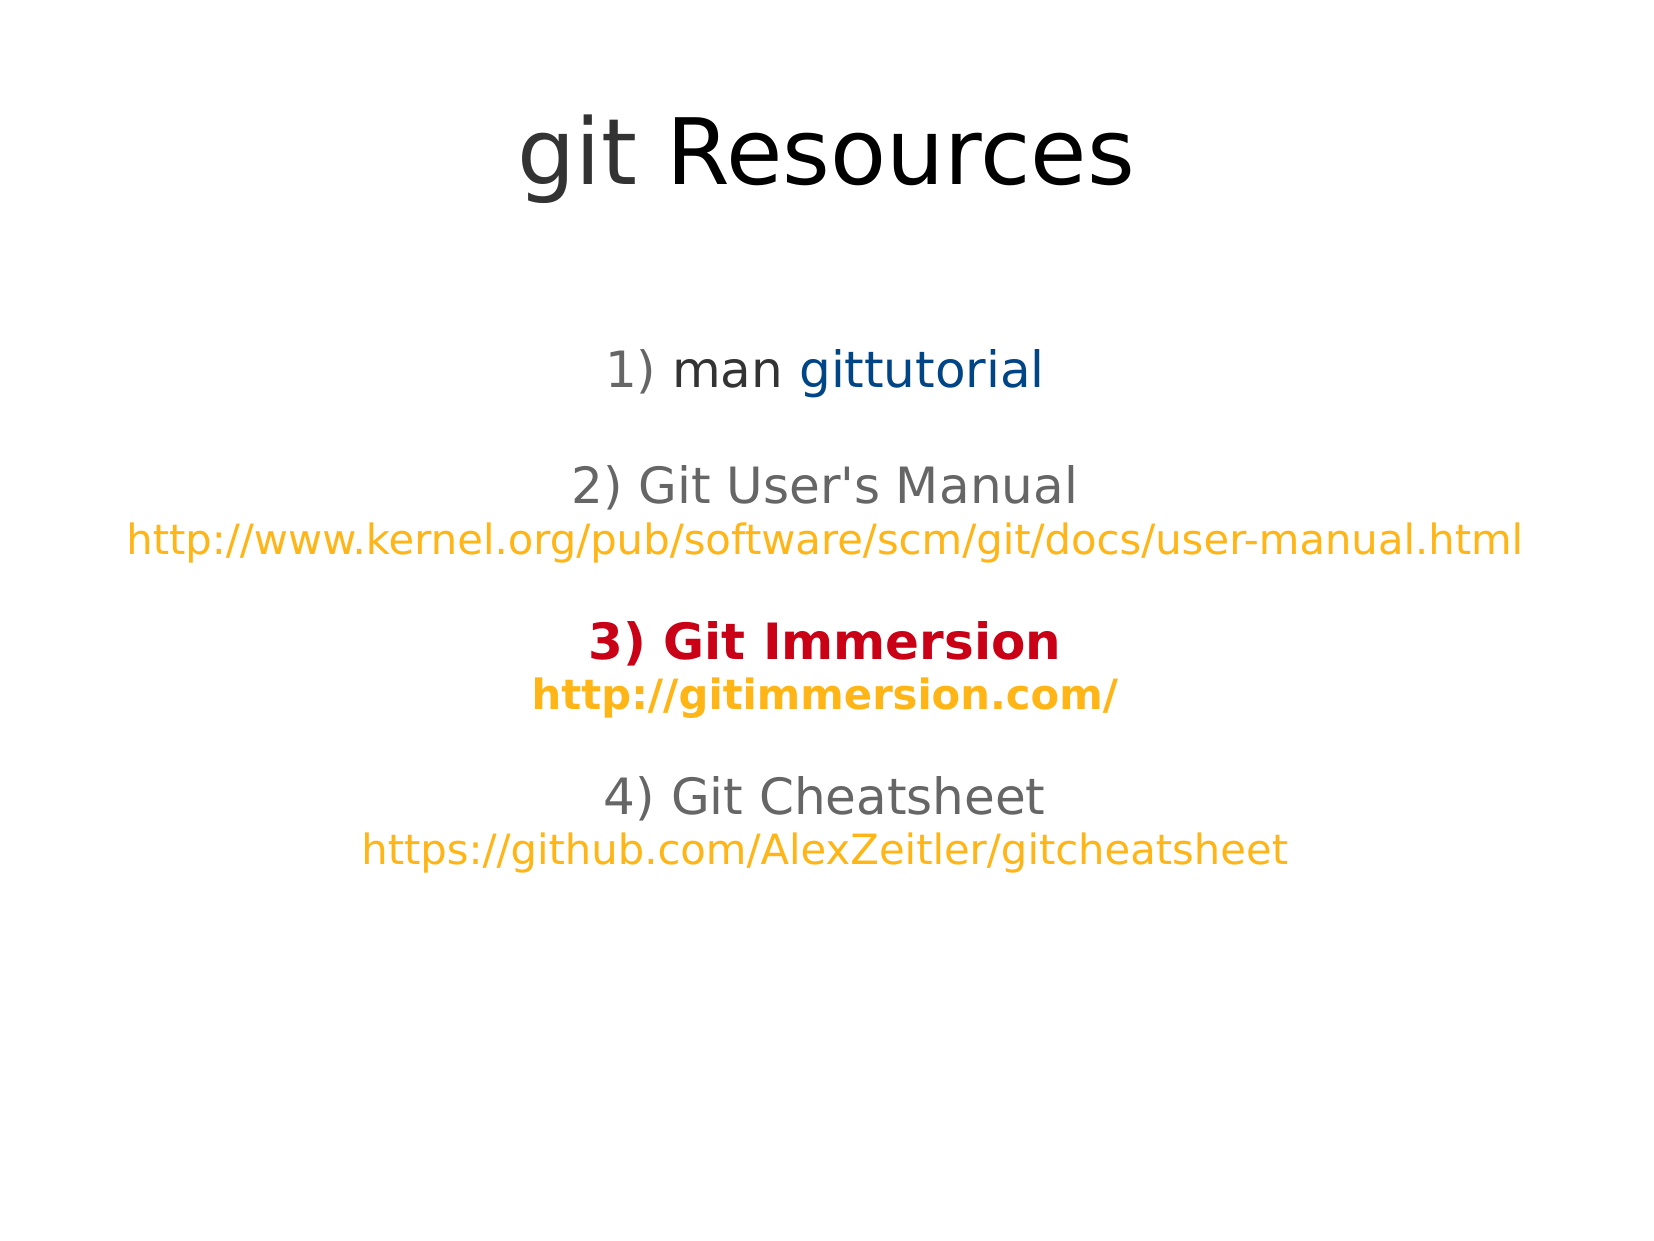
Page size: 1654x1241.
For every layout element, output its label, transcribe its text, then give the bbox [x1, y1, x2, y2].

subtitle 1) man gittutorial 2) Git User's Manualhttp://www.kernel.org/pub/software/scm/git/docs/user-manual.html 3) Git Immersion http://gitimmersion.com/ 4) Git Cheatsheet https://github.com/AlexZeitler/gitcheatsheet [0, 163, 1651, 1208]
title git Resources [82, 56, 1571, 163]
